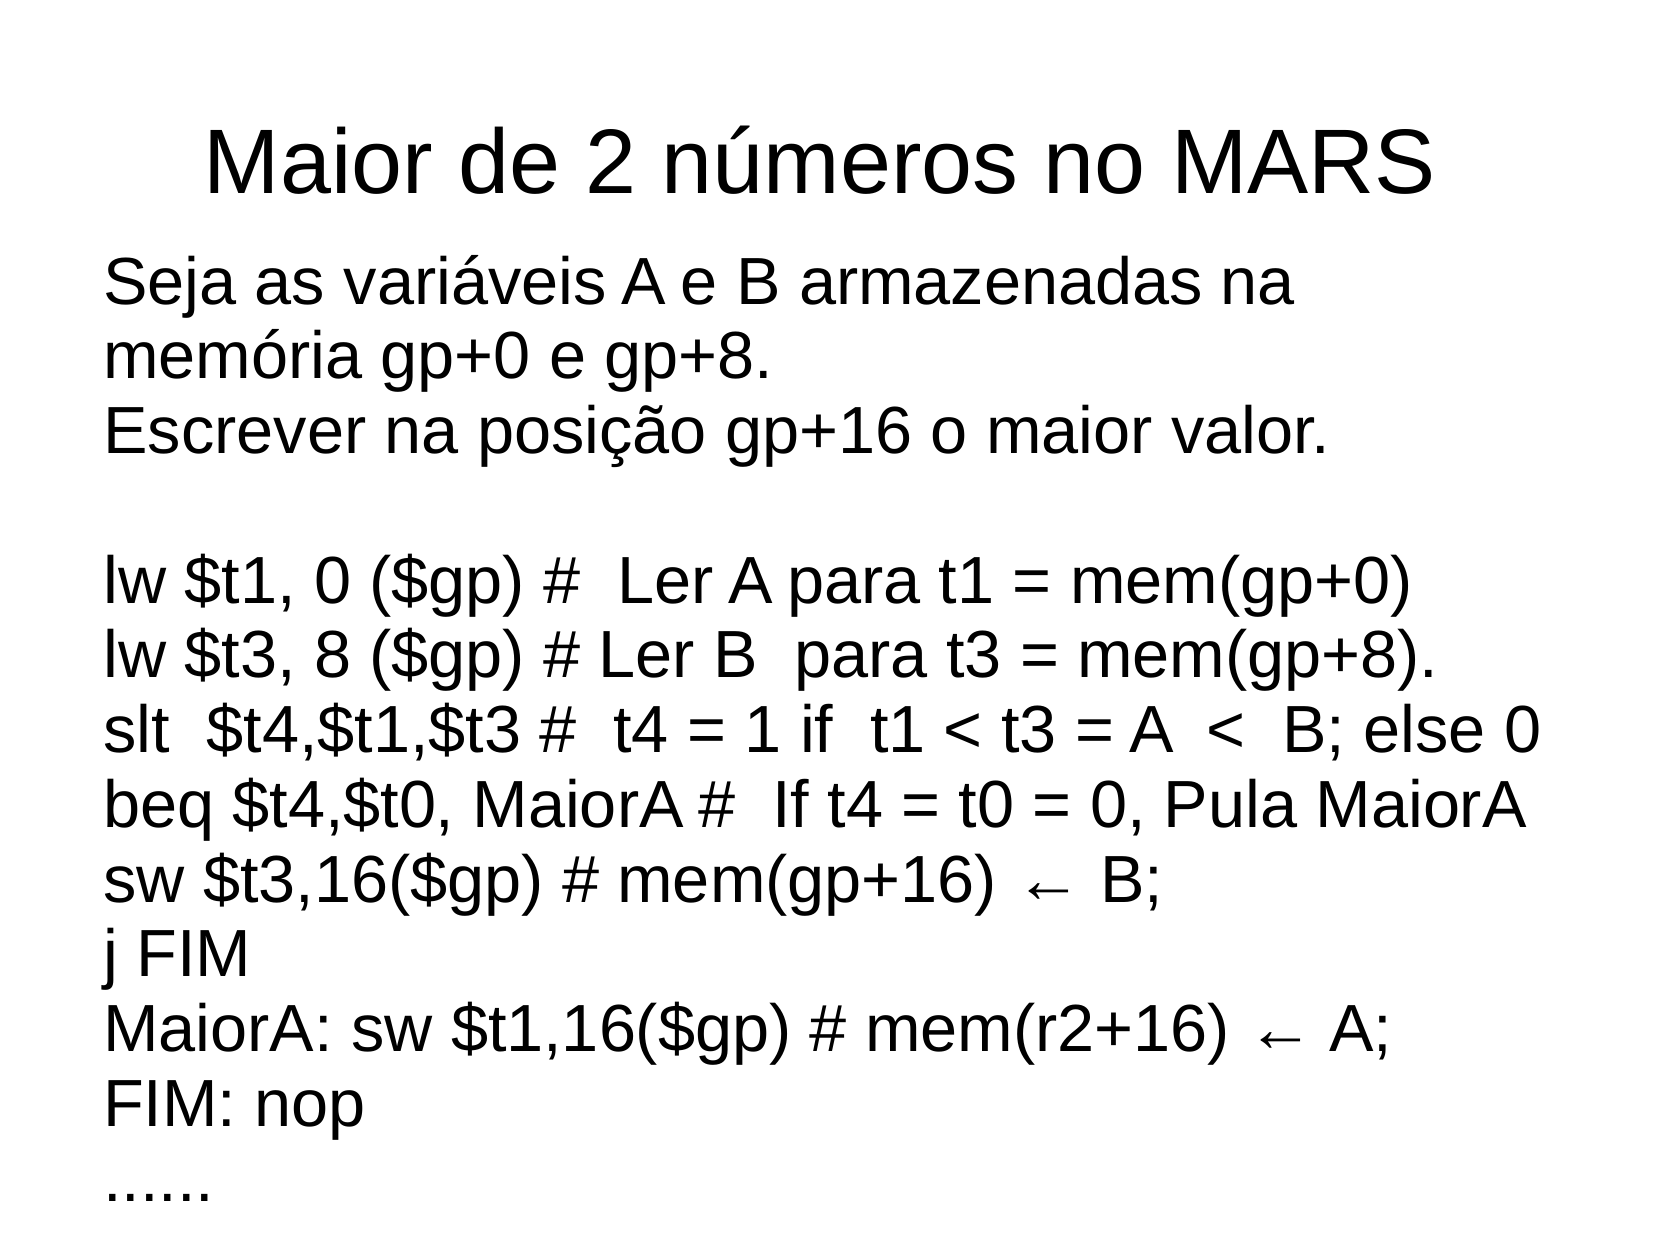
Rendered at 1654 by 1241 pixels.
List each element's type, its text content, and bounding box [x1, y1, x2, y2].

text_box Seja as variáveis A e B armazenadas na memória gp+0 e gp+8. Escrever na posição gp+16 o maior valor. lw $t1, 0 ($gp) # Ler A para t1 = mem(gp+0) lw $t3, 8 ($gp) # Ler B para t3 = mem(gp+8). slt $t4,$t1,$t3 # t4 = 1 if t1 < t3 = A < B; else 0 beq $t4,$t0, MaiorA # If t4 = t0 = 0, Pula MaiorA sw $t3,16($gp) # mem(gp+16) ← B; j FIM MaiorA: sw $t1,16($gp) # mem(r2+16) ← A; FIM: nop ...... [88, 236, 1563, 1241]
title Maior de 2 números no MARS [76, 58, 1565, 266]
